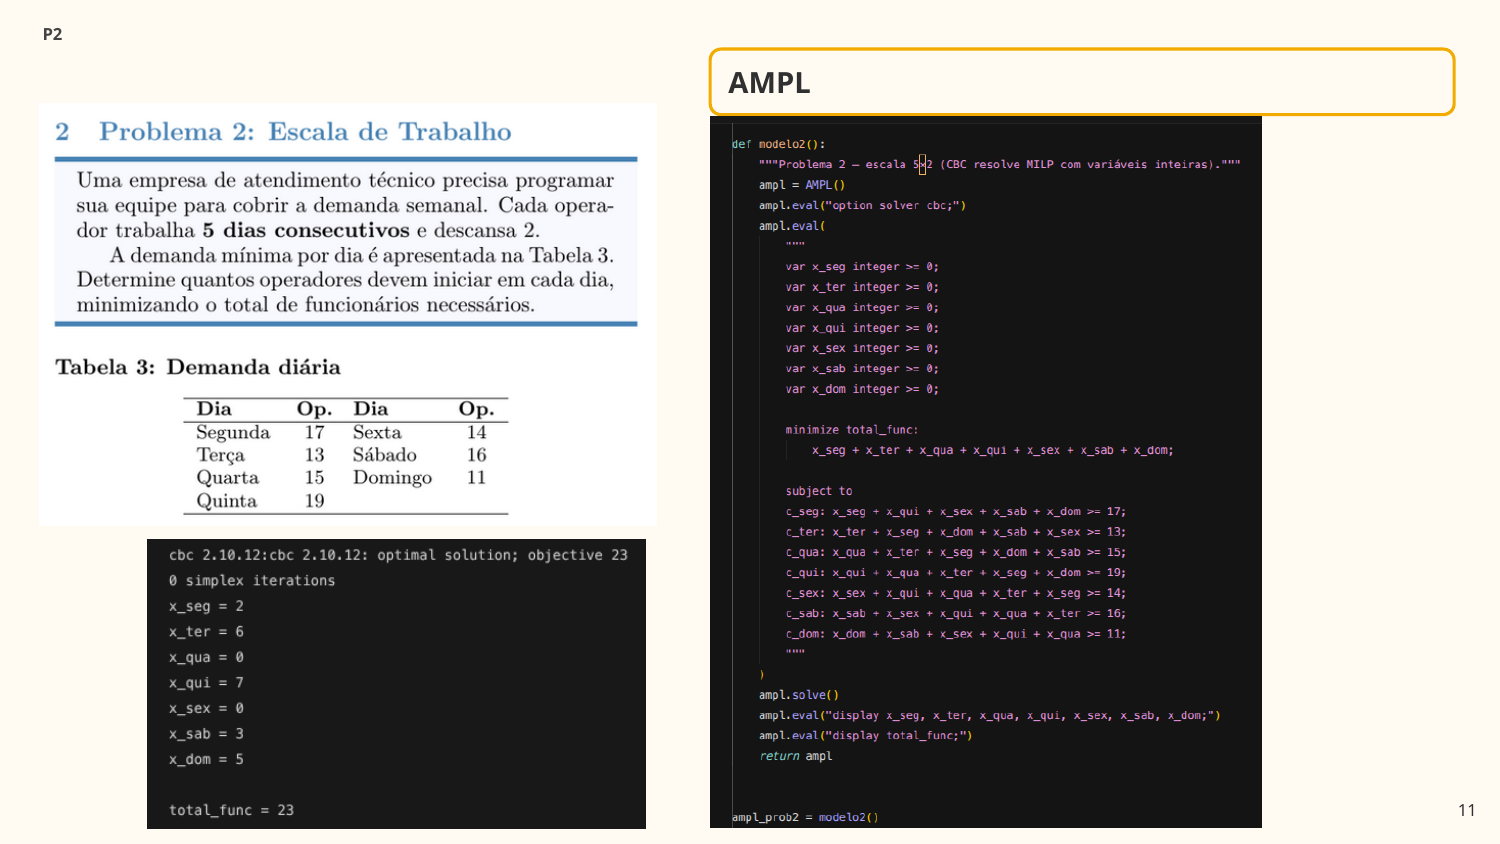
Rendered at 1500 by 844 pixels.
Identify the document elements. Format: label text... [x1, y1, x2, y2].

picture [147, 539, 646, 829]
subtitle P2 [27, 8, 675, 115]
slide_number <number> [1262, 796, 1492, 828]
picture [710, 116, 1262, 828]
text_box AMPL [710, 49, 1455, 115]
picture [39, 103, 657, 526]
